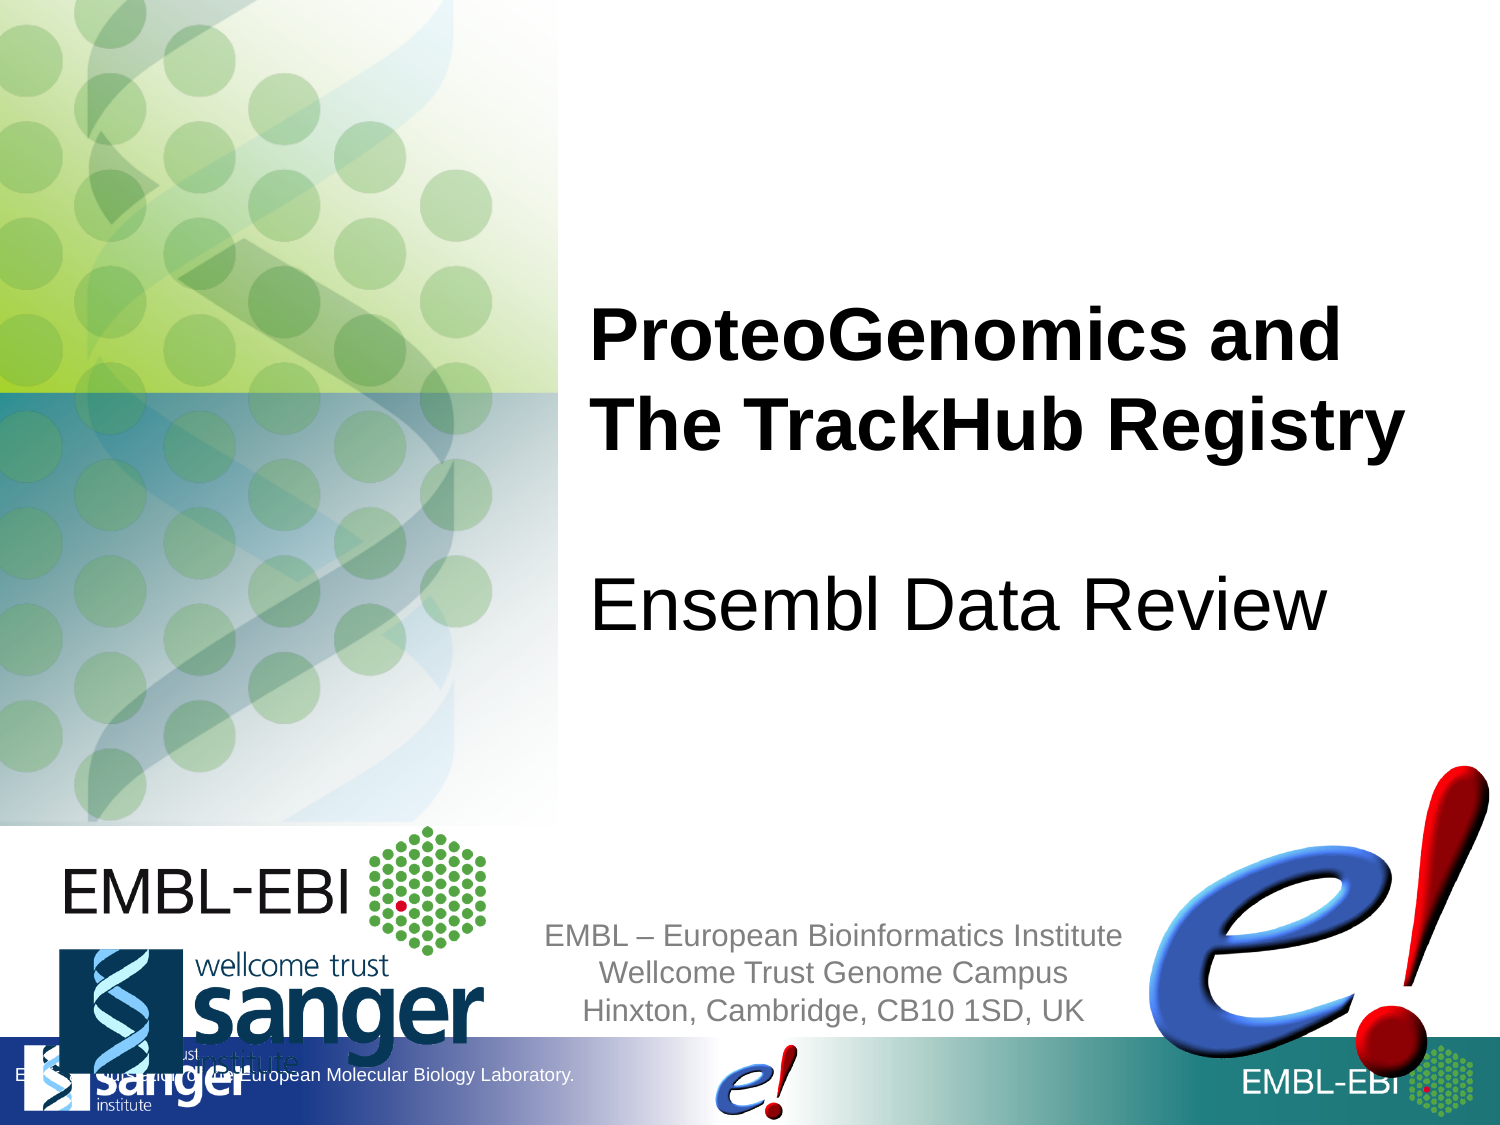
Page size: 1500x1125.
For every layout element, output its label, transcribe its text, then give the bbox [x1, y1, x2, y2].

picture [0, 0, 558, 1125]
text_box EMBL – European Bioinformatics Institute Wellcome Trust Genome Campus Hinxton, Cambridge, CB10 1SD, UK [452, 811, 1216, 1125]
picture [1137, 756, 1500, 1125]
text_box ProteoGenomics and The TrackHub Registry Ensembl Data Review [575, 278, 1438, 591]
